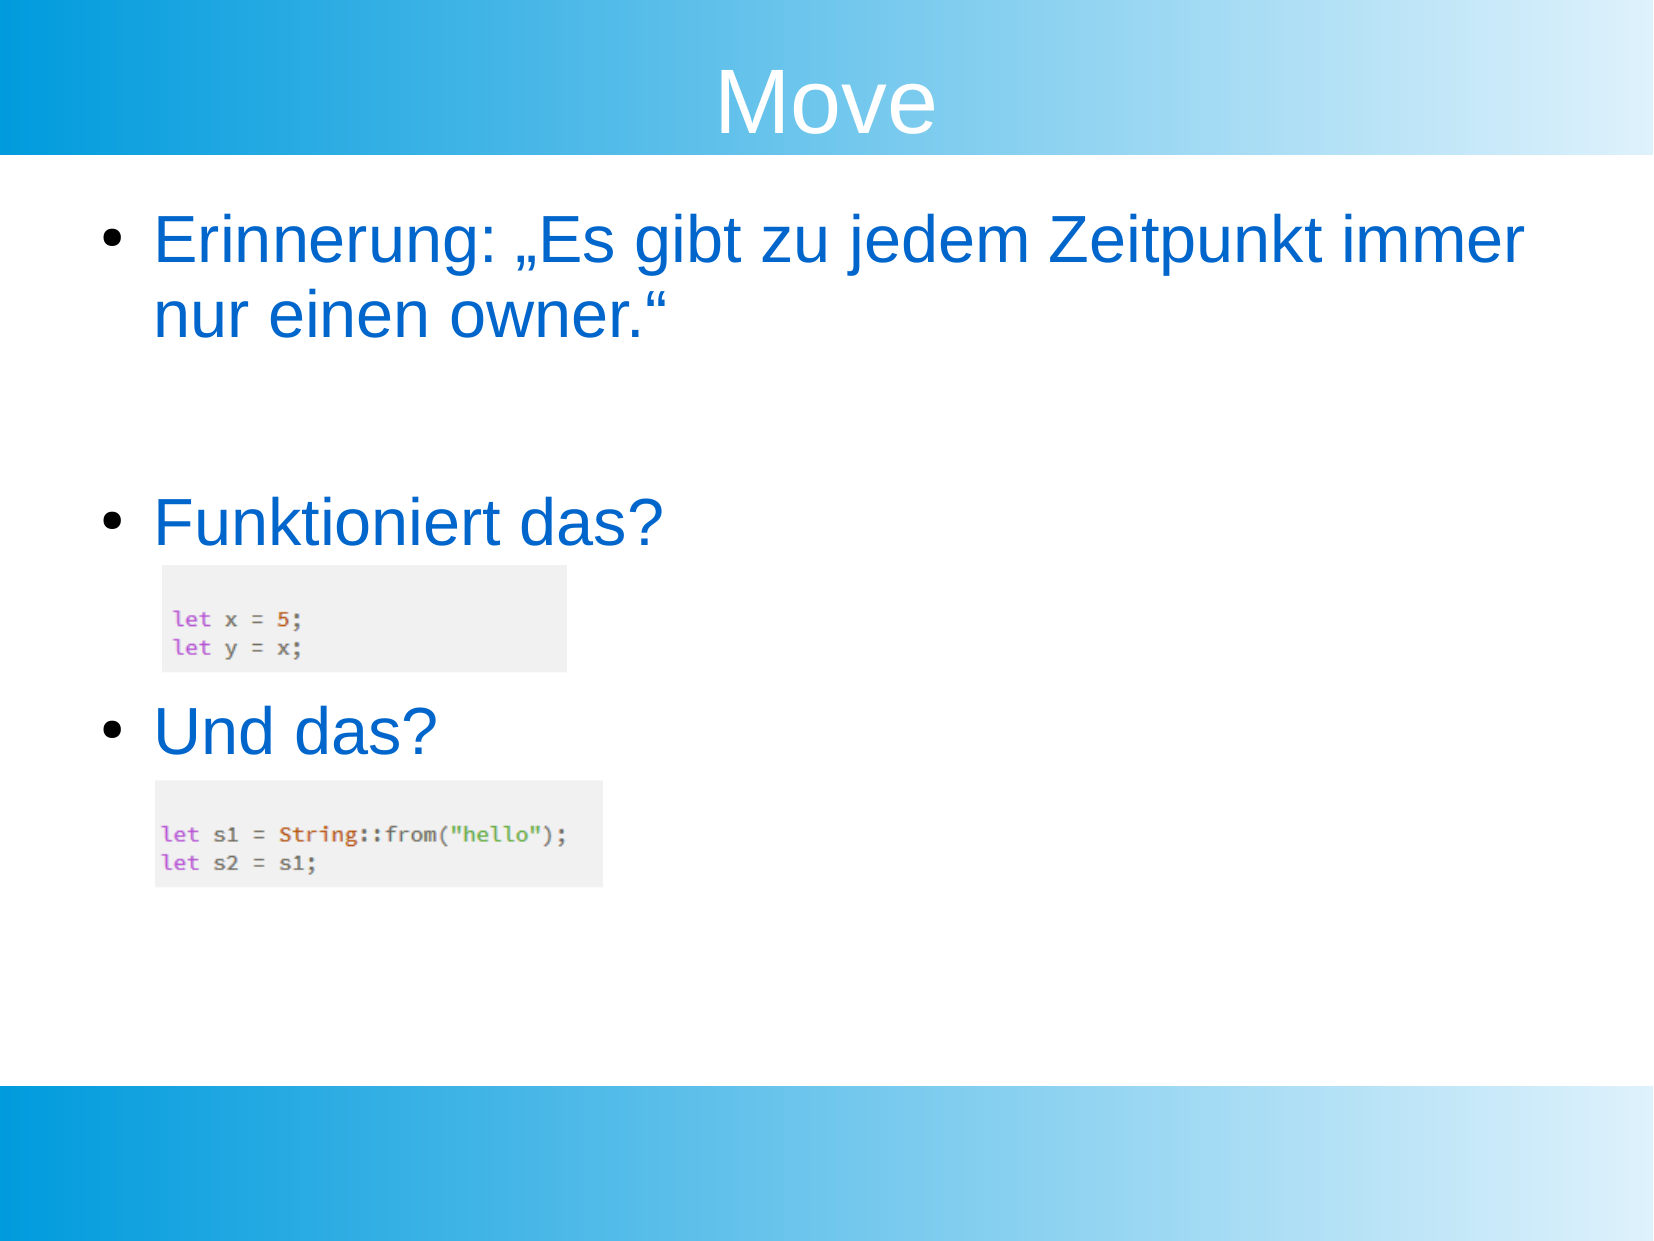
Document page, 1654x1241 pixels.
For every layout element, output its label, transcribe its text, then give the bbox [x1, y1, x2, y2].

list Erinnerung: „Es gibt zu jedem Zeitpunkt immer nur einen owner.“ Funktioniert das? Und das? [82, 202, 1571, 922]
picture [155, 779, 603, 889]
picture [162, 565, 567, 674]
title Move [82, 49, 1571, 155]
